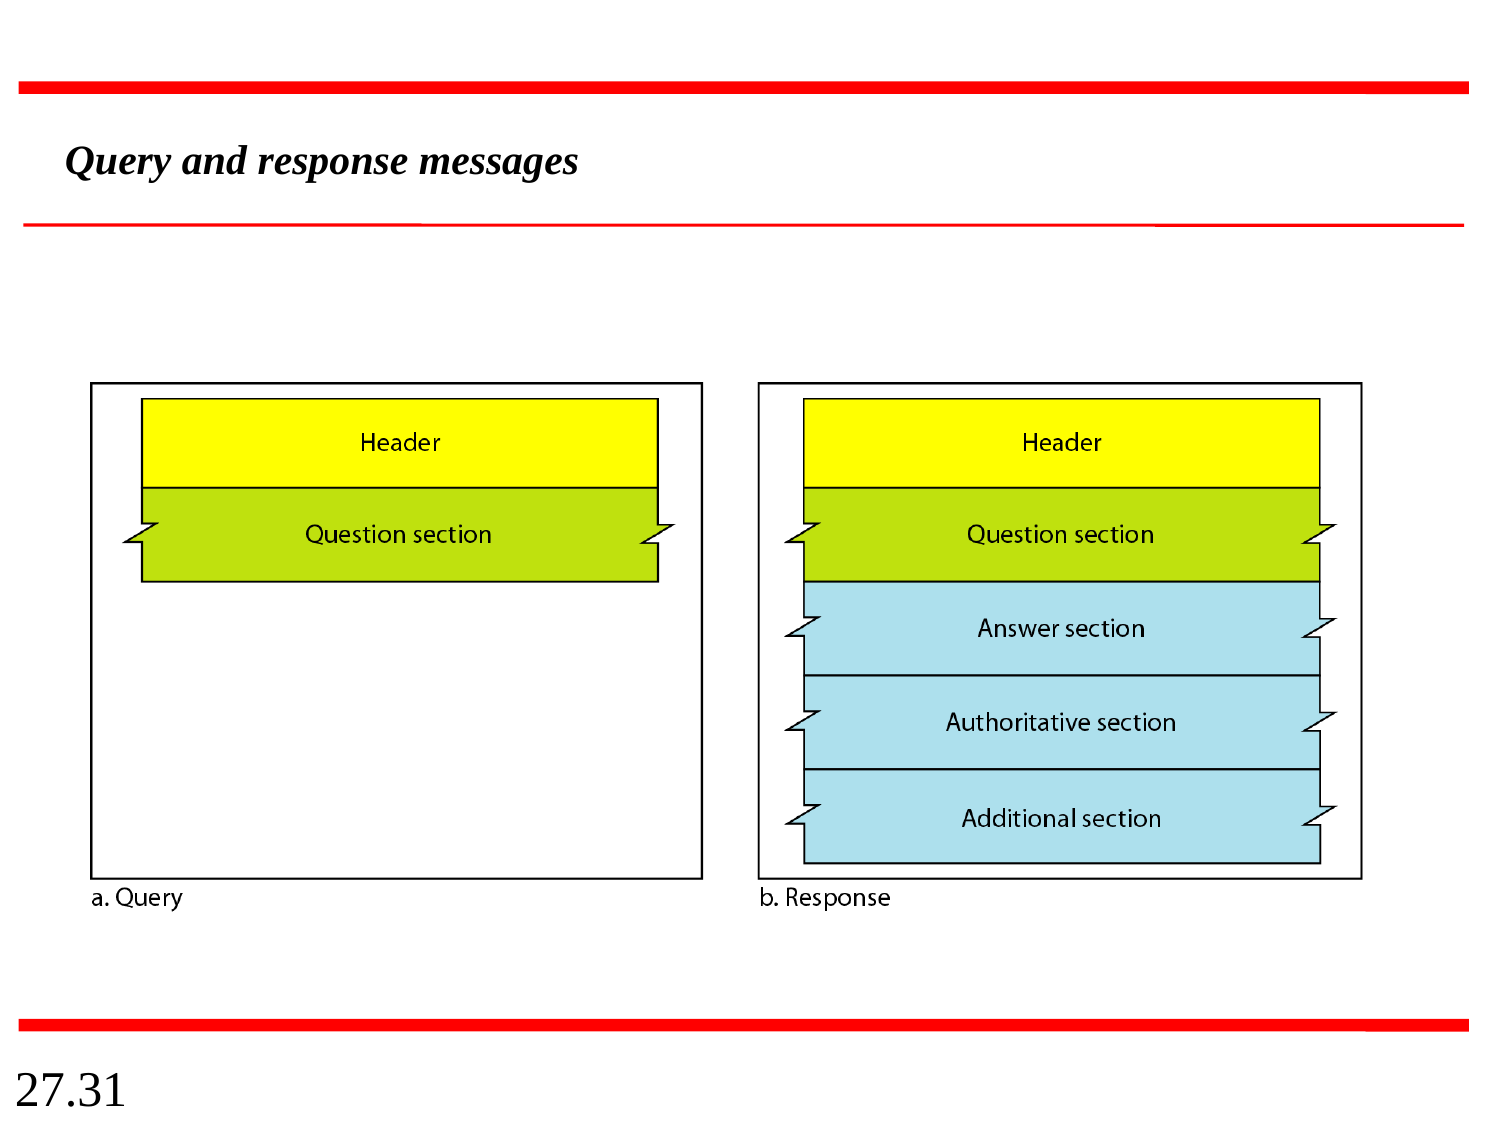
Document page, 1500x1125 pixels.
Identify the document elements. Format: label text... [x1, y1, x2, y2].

text_box Query and response messages [49, 125, 595, 191]
picture [90, 382, 1363, 913]
